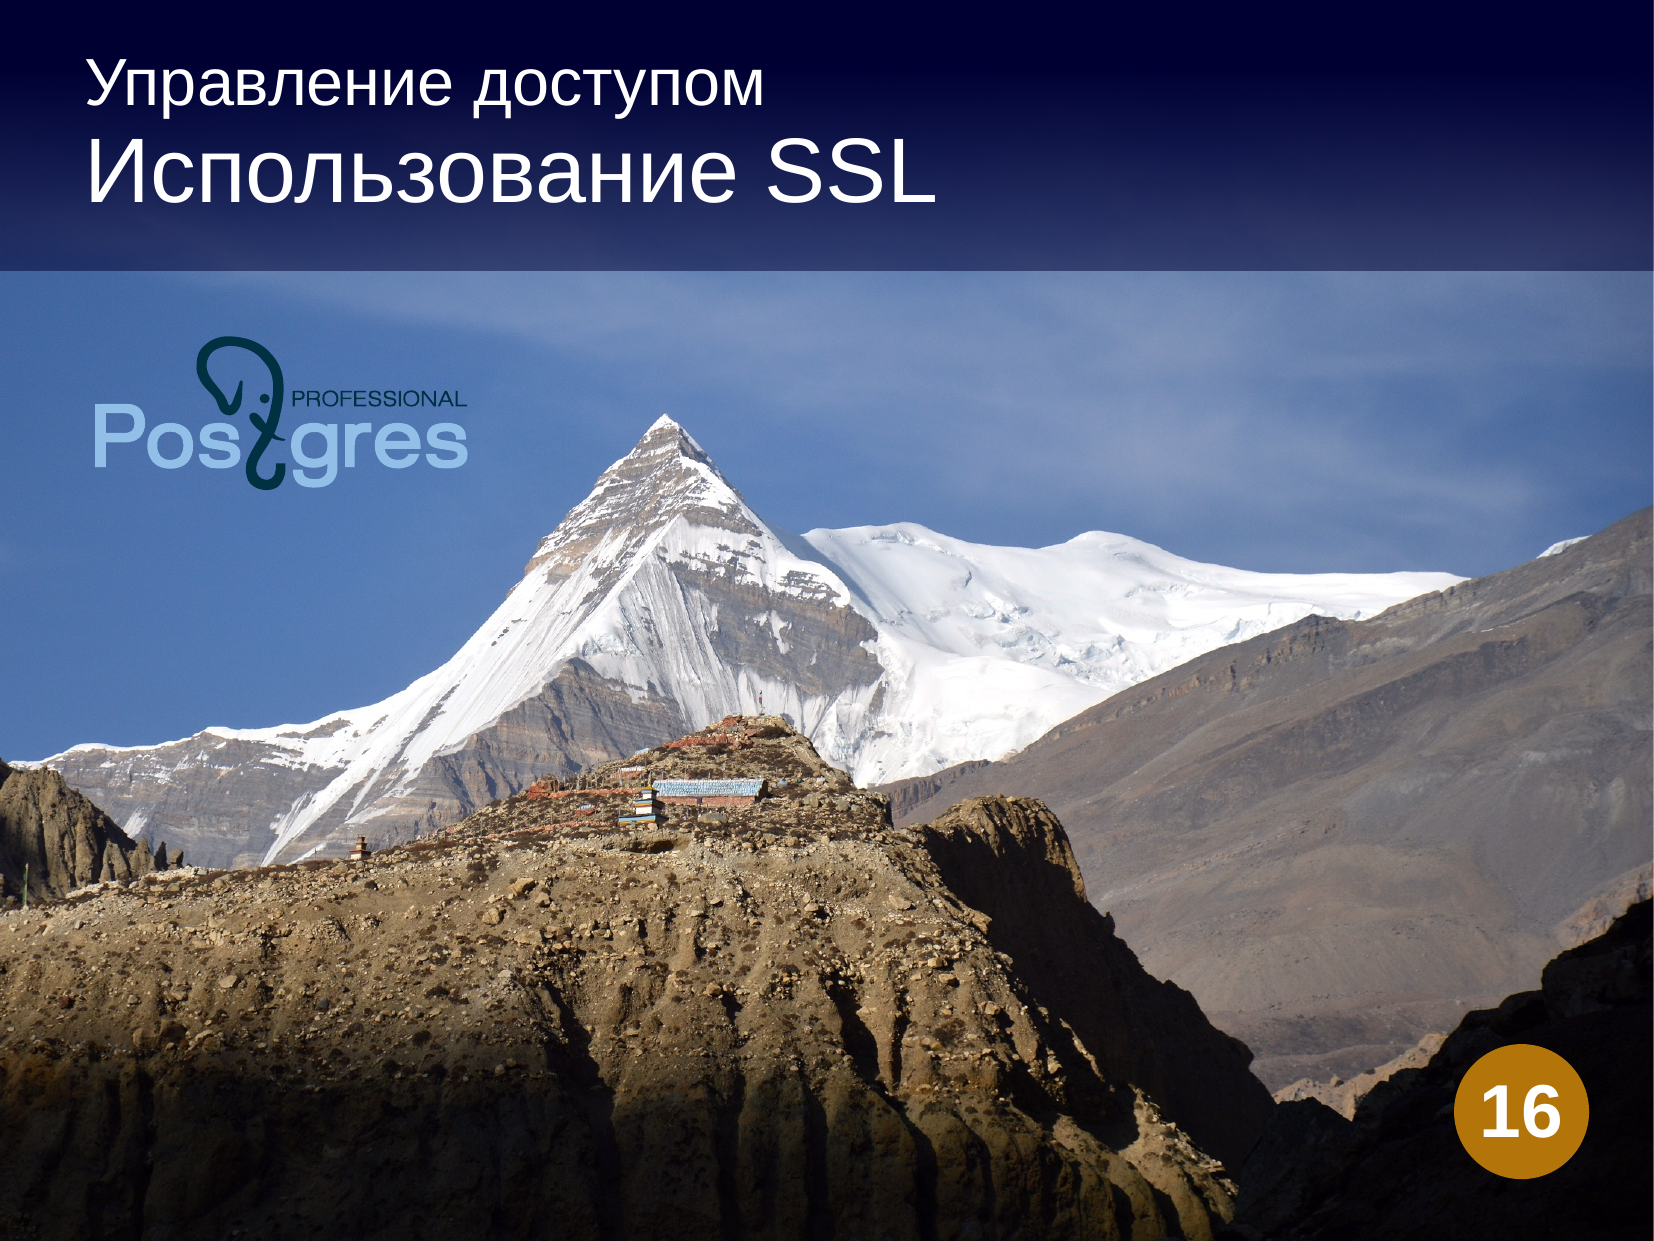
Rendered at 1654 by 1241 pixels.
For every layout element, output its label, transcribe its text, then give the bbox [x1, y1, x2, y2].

text_box 16 [1454, 1044, 1590, 1180]
title Управление доступом Использование SSL [84, 44, 1636, 251]
picture [0, 271, 1654, 1241]
